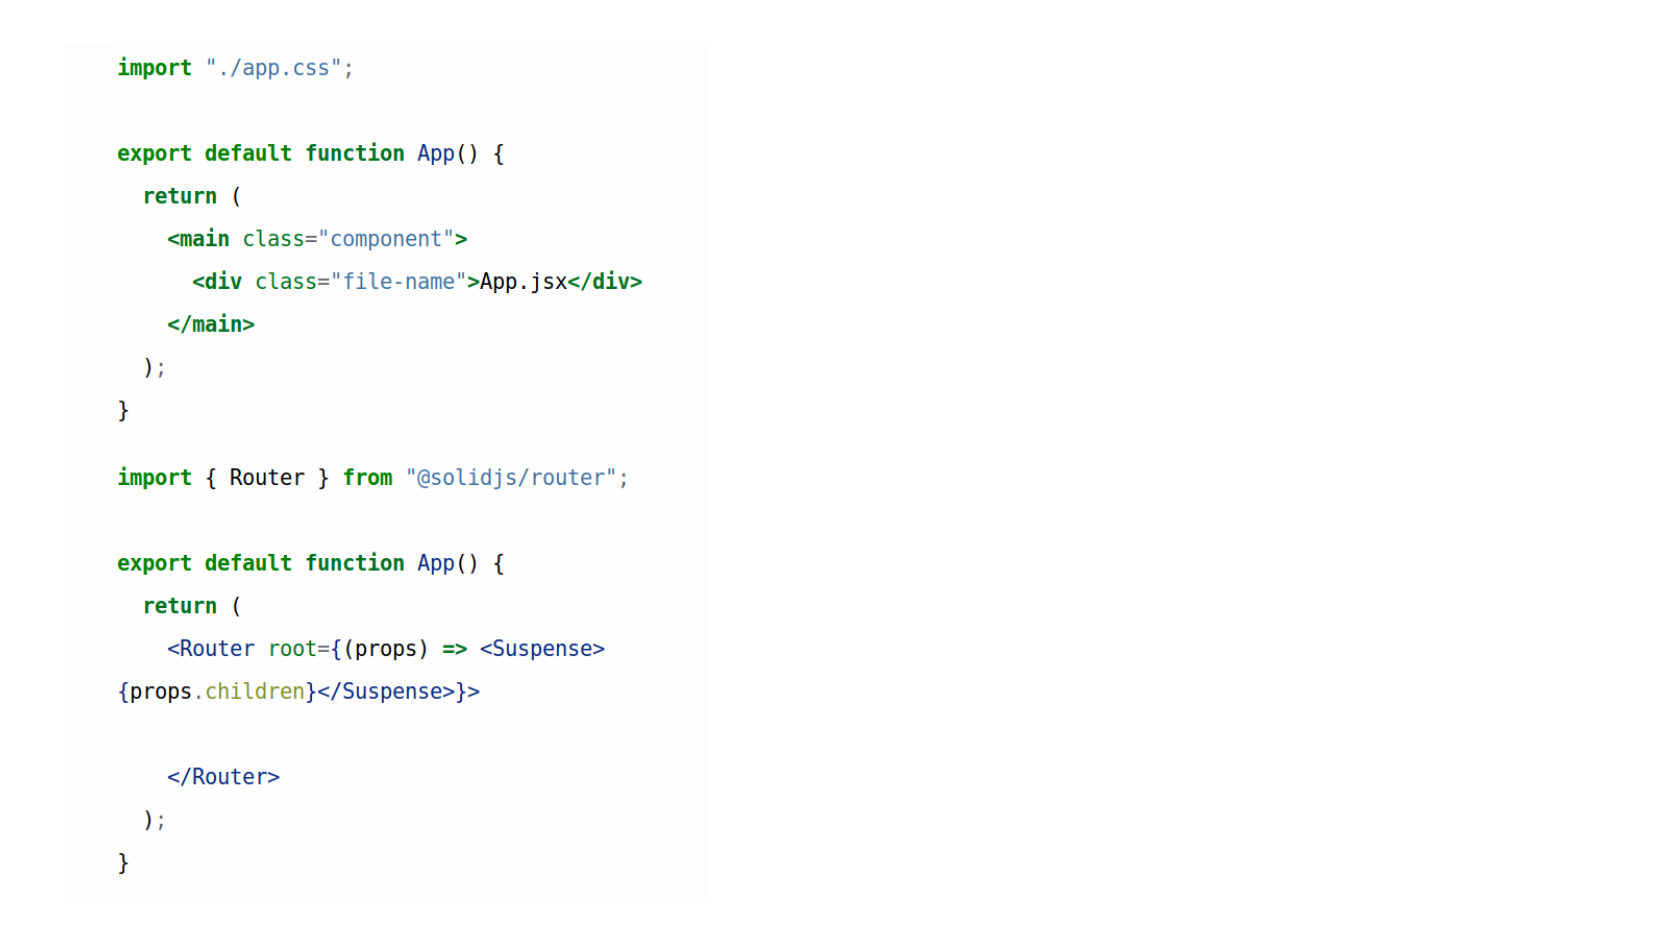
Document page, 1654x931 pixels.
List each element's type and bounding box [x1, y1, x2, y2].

picture [64, 45, 708, 898]
